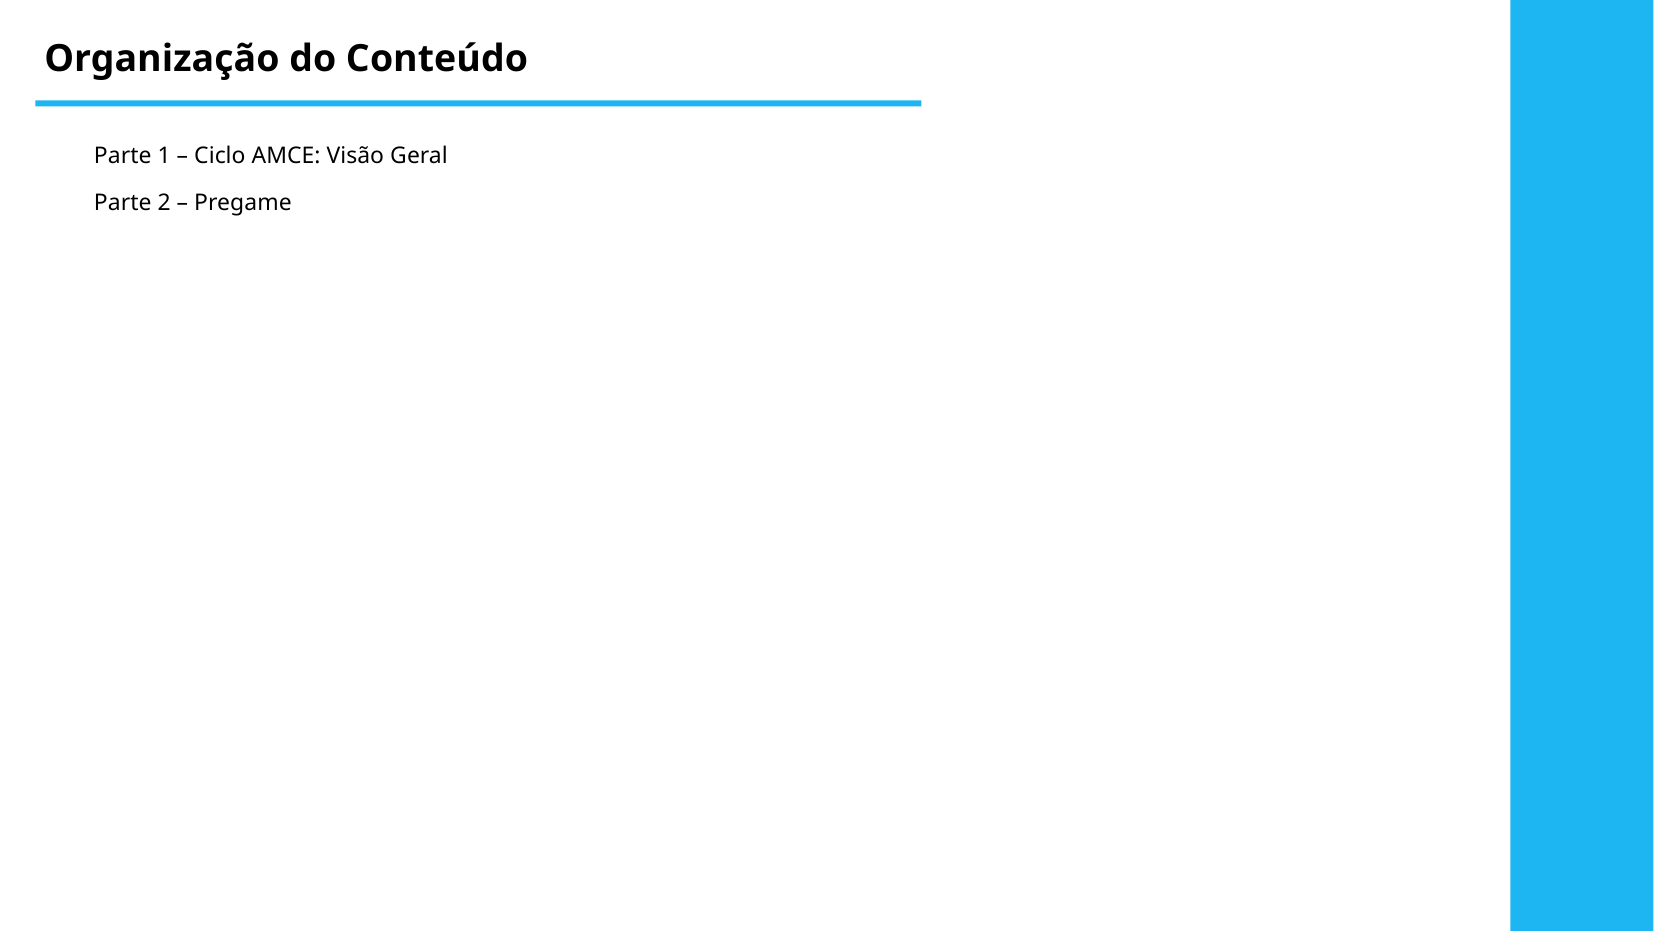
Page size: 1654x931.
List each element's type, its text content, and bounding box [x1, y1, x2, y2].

text_box [35, 100, 922, 107]
text_box [1510, 0, 1654, 931]
text_box Parte 1 – Ciclo AMCE: Visão Geral Parte 2 – Pregame [79, 126, 1392, 895]
text_box Organização do Conteúdo [29, 23, 1010, 90]
